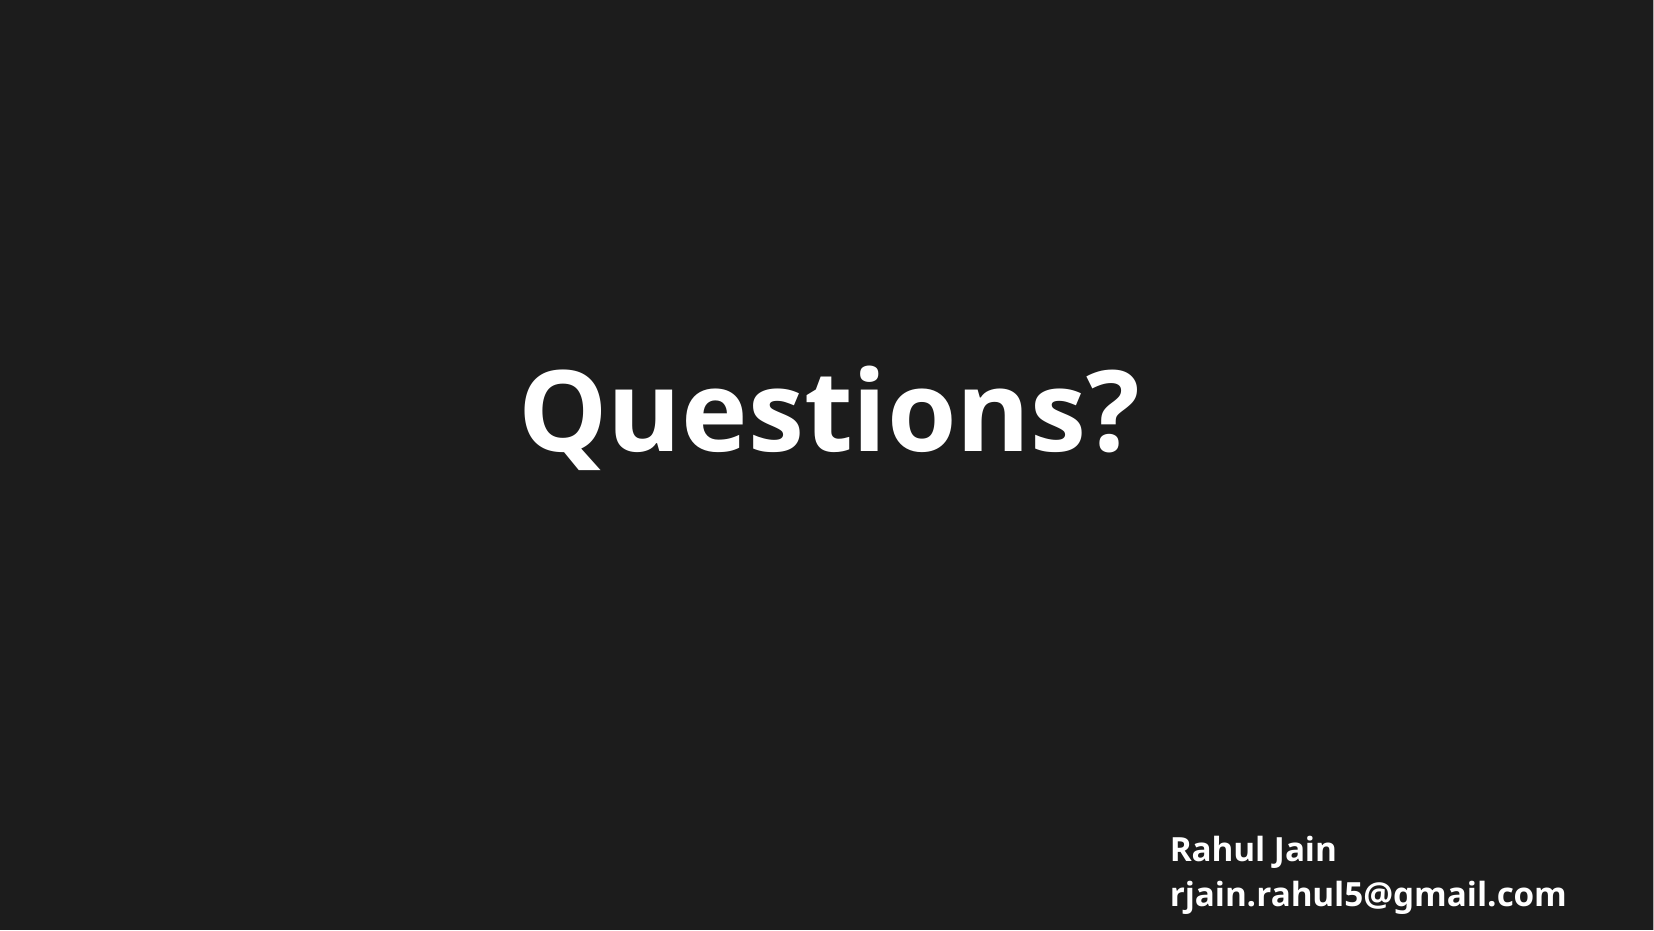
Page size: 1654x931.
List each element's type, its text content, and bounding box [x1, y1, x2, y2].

text_box Rahul Jain rjain.rahul5@gmail.com [1155, 818, 1636, 908]
title Questions? [253, 330, 1406, 485]
